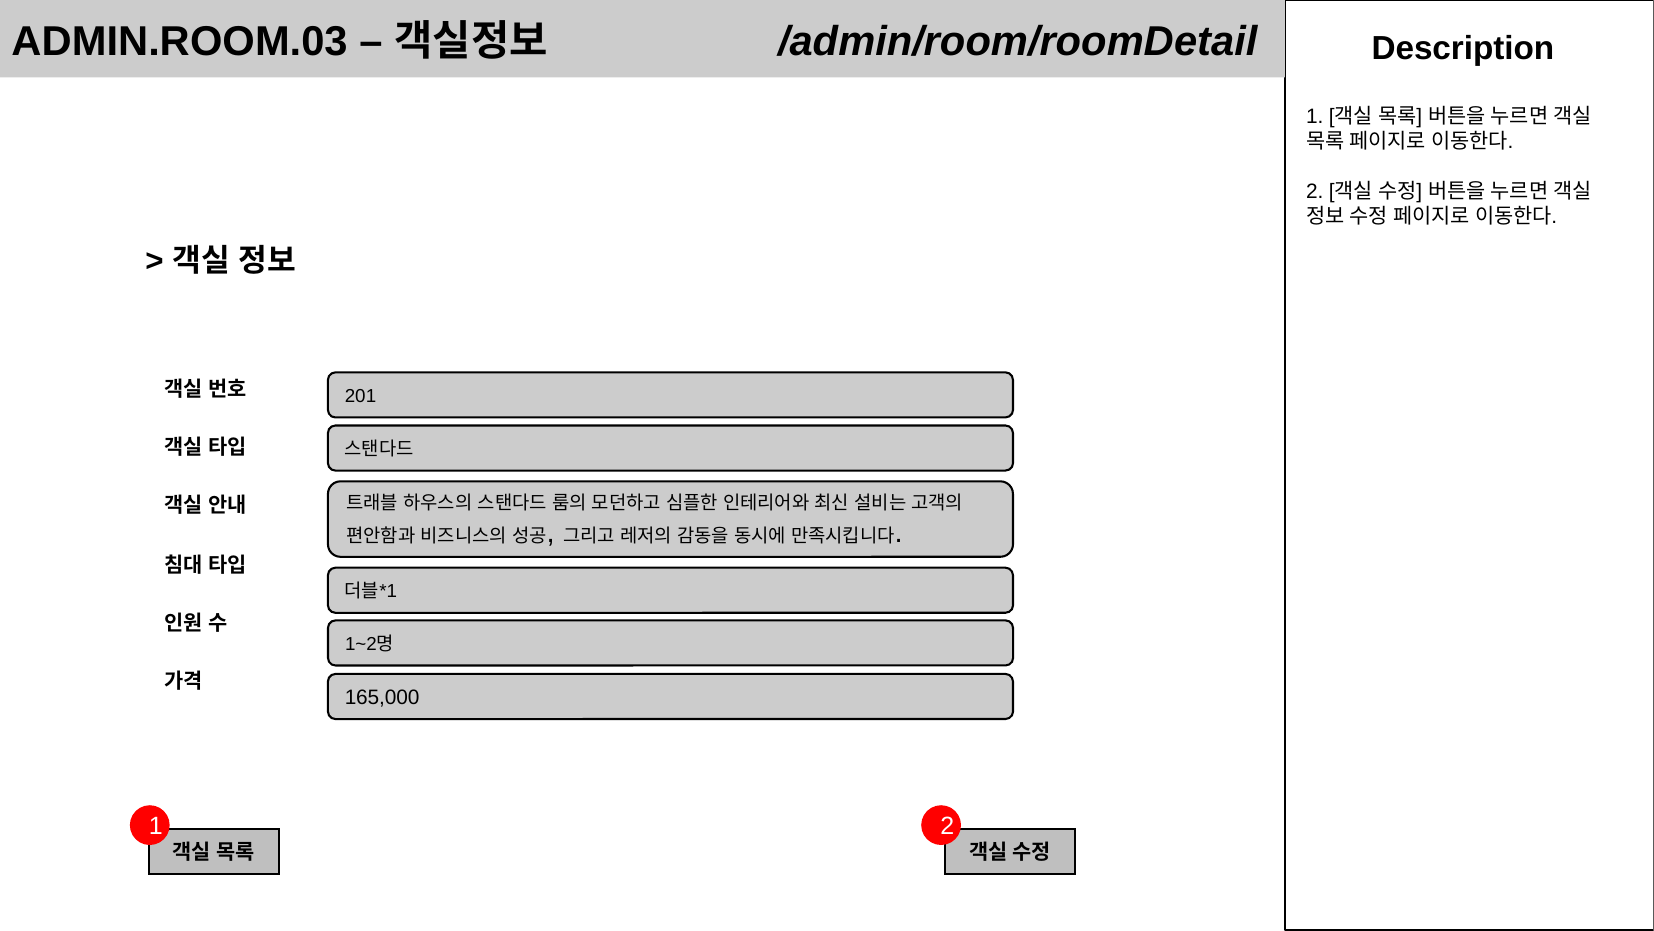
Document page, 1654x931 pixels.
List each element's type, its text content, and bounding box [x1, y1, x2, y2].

table_cell [1011, 486, 1134, 546]
text_box 1~2명 [327, 620, 1014, 666]
text_box 2 [921, 805, 962, 846]
text_box > 객실 정보 [130, 232, 474, 284]
text_box 트래블 하우스의 스탠다드 룸의 모던하고 심플한 인테리어와 최신 설비는 고객의 편안함과 비즈니스의 성공, 그리고 레저의 감동을 동시에 만족시킵니다. [327, 481, 1014, 557]
text_box 스탠다드 [327, 425, 1014, 471]
table_cell 가격 [144, 662, 378, 720]
text_box 1. [객실 목록] 버튼을 누르면 객실 목록 페이지로 이동한다. 2. [객실 수정] 버튼을 누르면 객실 정보 수정 페이지로 이동한다. [1291, 95, 1641, 931]
text_box ADMIN.ROOM.03 – 객실정보 /admin/room/roomDetail [0, 0, 1285, 78]
table_cell 객실 타입 [144, 428, 378, 486]
text_box 객실 목록 [148, 828, 279, 874]
table_cell 침대 타입 [144, 546, 378, 604]
text_box 객실 수정 [945, 828, 1075, 874]
table_cell [378, 428, 1134, 486]
table_header 객실 번호 [144, 370, 378, 428]
table_cell [378, 546, 1134, 604]
text_box [1285, 0, 1654, 930]
table_cell [378, 662, 1134, 720]
table_cell 객실 안내 [144, 486, 330, 546]
text_box 1 [129, 805, 170, 846]
text_box Description [1291, 18, 1635, 78]
table_cell 인원 수 [144, 604, 378, 662]
table_header [378, 370, 1134, 428]
text_box 더블*1 [327, 567, 1014, 613]
text_box 201 [327, 372, 1014, 418]
text_box 165,000 [327, 673, 1014, 720]
table_cell [378, 604, 1134, 662]
